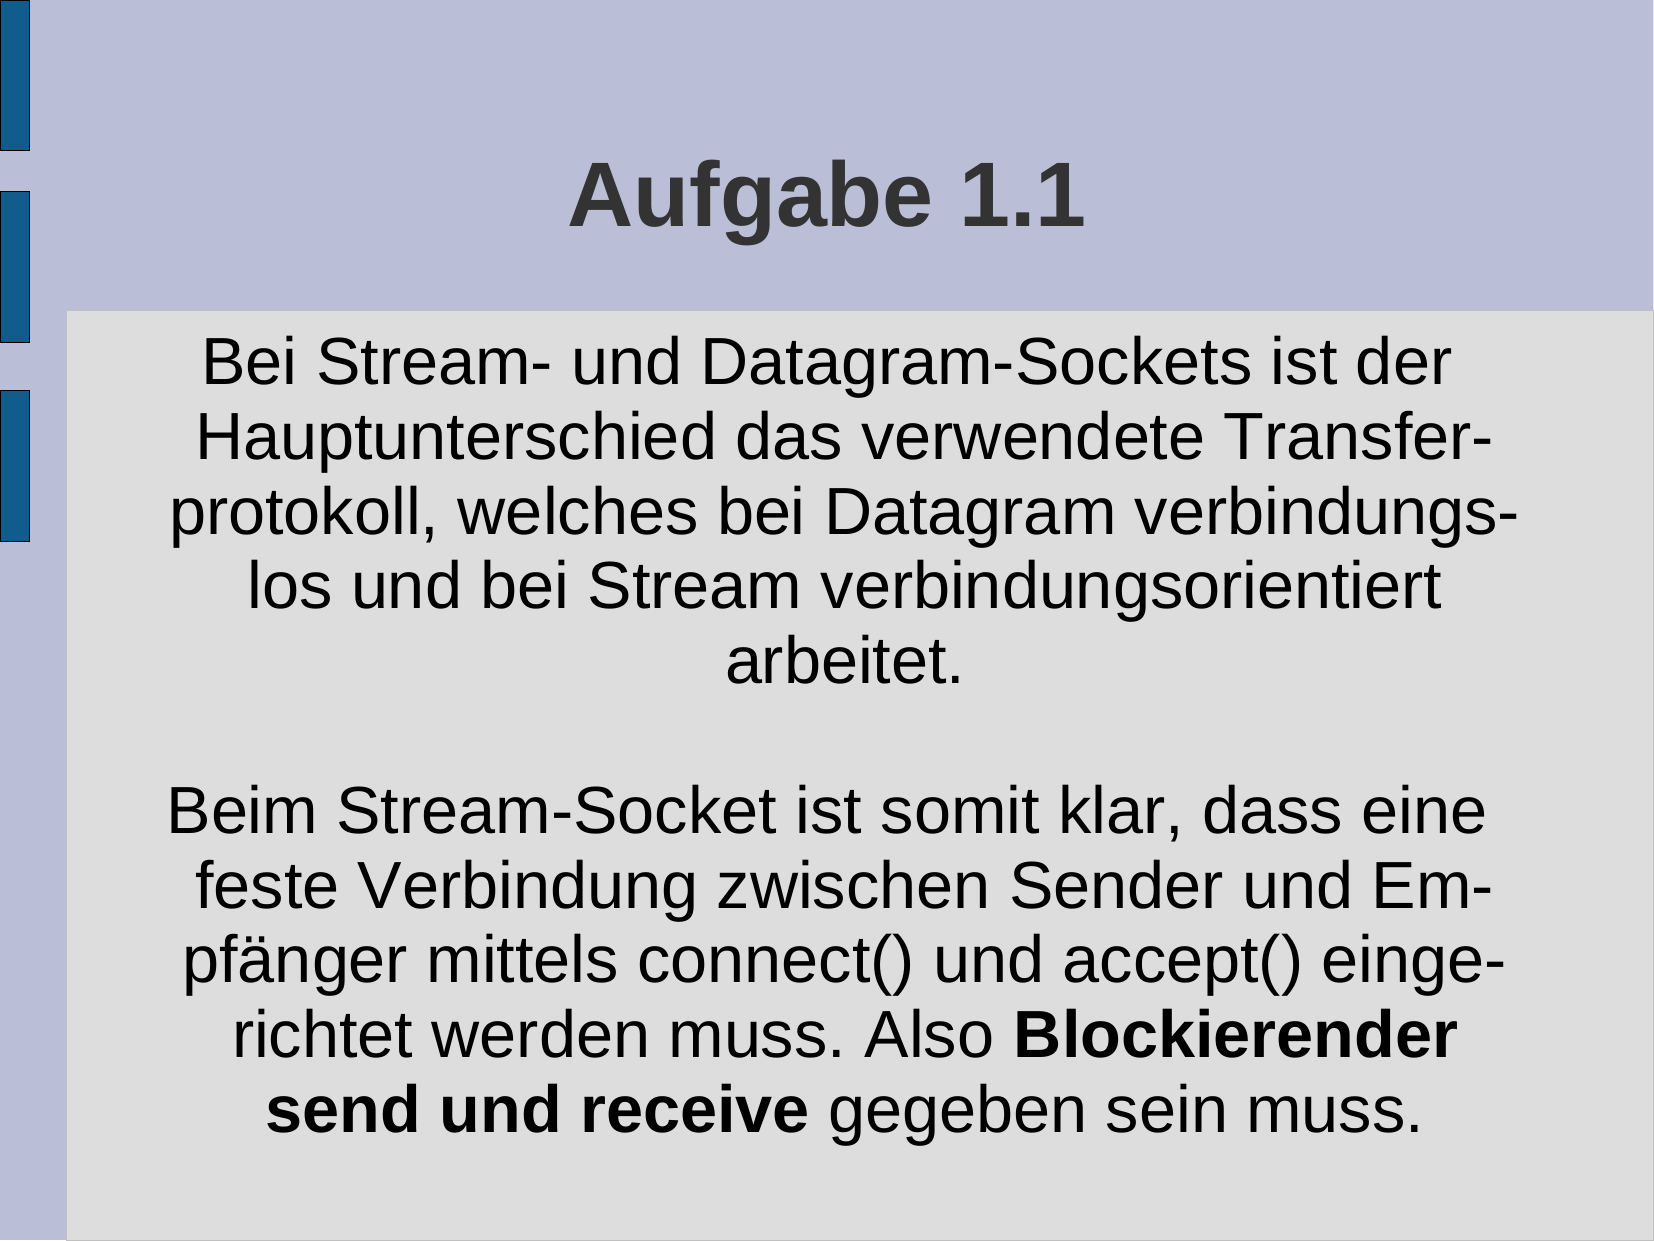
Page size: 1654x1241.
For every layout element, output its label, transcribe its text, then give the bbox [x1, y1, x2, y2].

subtitle Bei Stream- und Datagram-Sockets ist der Hauptunterschied das verwendete Transfer-protokoll, welches bei Datagram verbindungs-los und bei Stream verbindungsorientiert arbeitet. Beim Stream-Socket ist somit klar, dass eine feste Verbindung zwischen Sender und Em-pfänger mittels connect() und accept() einge-richtet werden muss. Also Blockierender send und receive gegeben sein muss. [121, 324, 1534, 1147]
title Aufgabe 1.1 [121, 98, 1534, 291]
